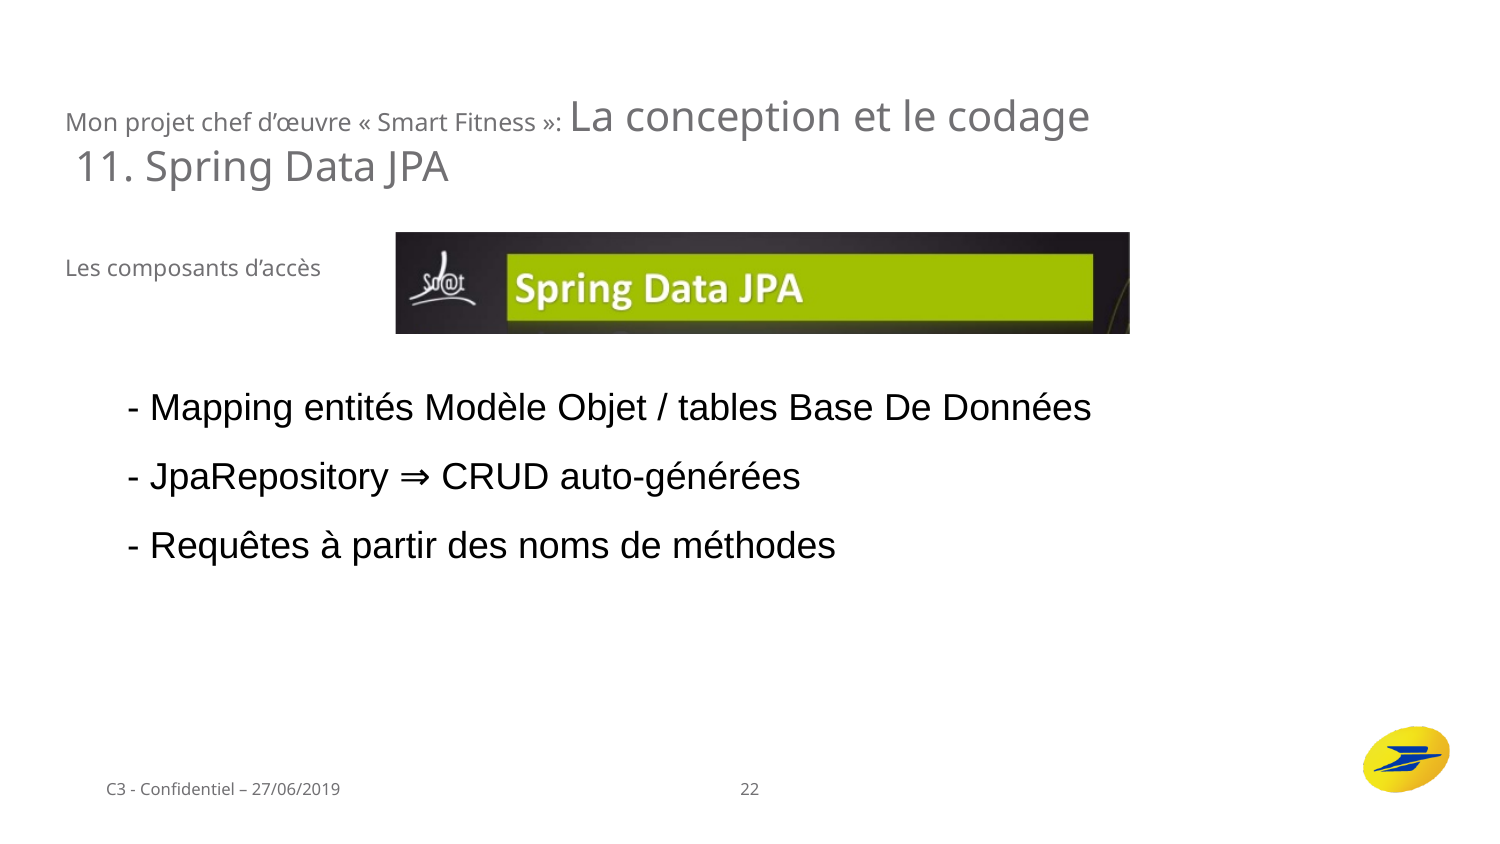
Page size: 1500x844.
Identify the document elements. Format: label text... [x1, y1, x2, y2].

picture [1346, 702, 1465, 821]
list Les composants d’accès [64, 253, 1436, 738]
text_box - Mapping entités Modèle Objet / tables Base De Données - JpaRepository ⇒ CRUD auto-générées - Requêtes à partir des noms de méthodes [112, 376, 1329, 574]
picture [395, 232, 1130, 334]
title Mon projet chef d’œuvre « Smart Fitness »: La conception et le codage 11. Spring Data JPA [64, 89, 1436, 169]
